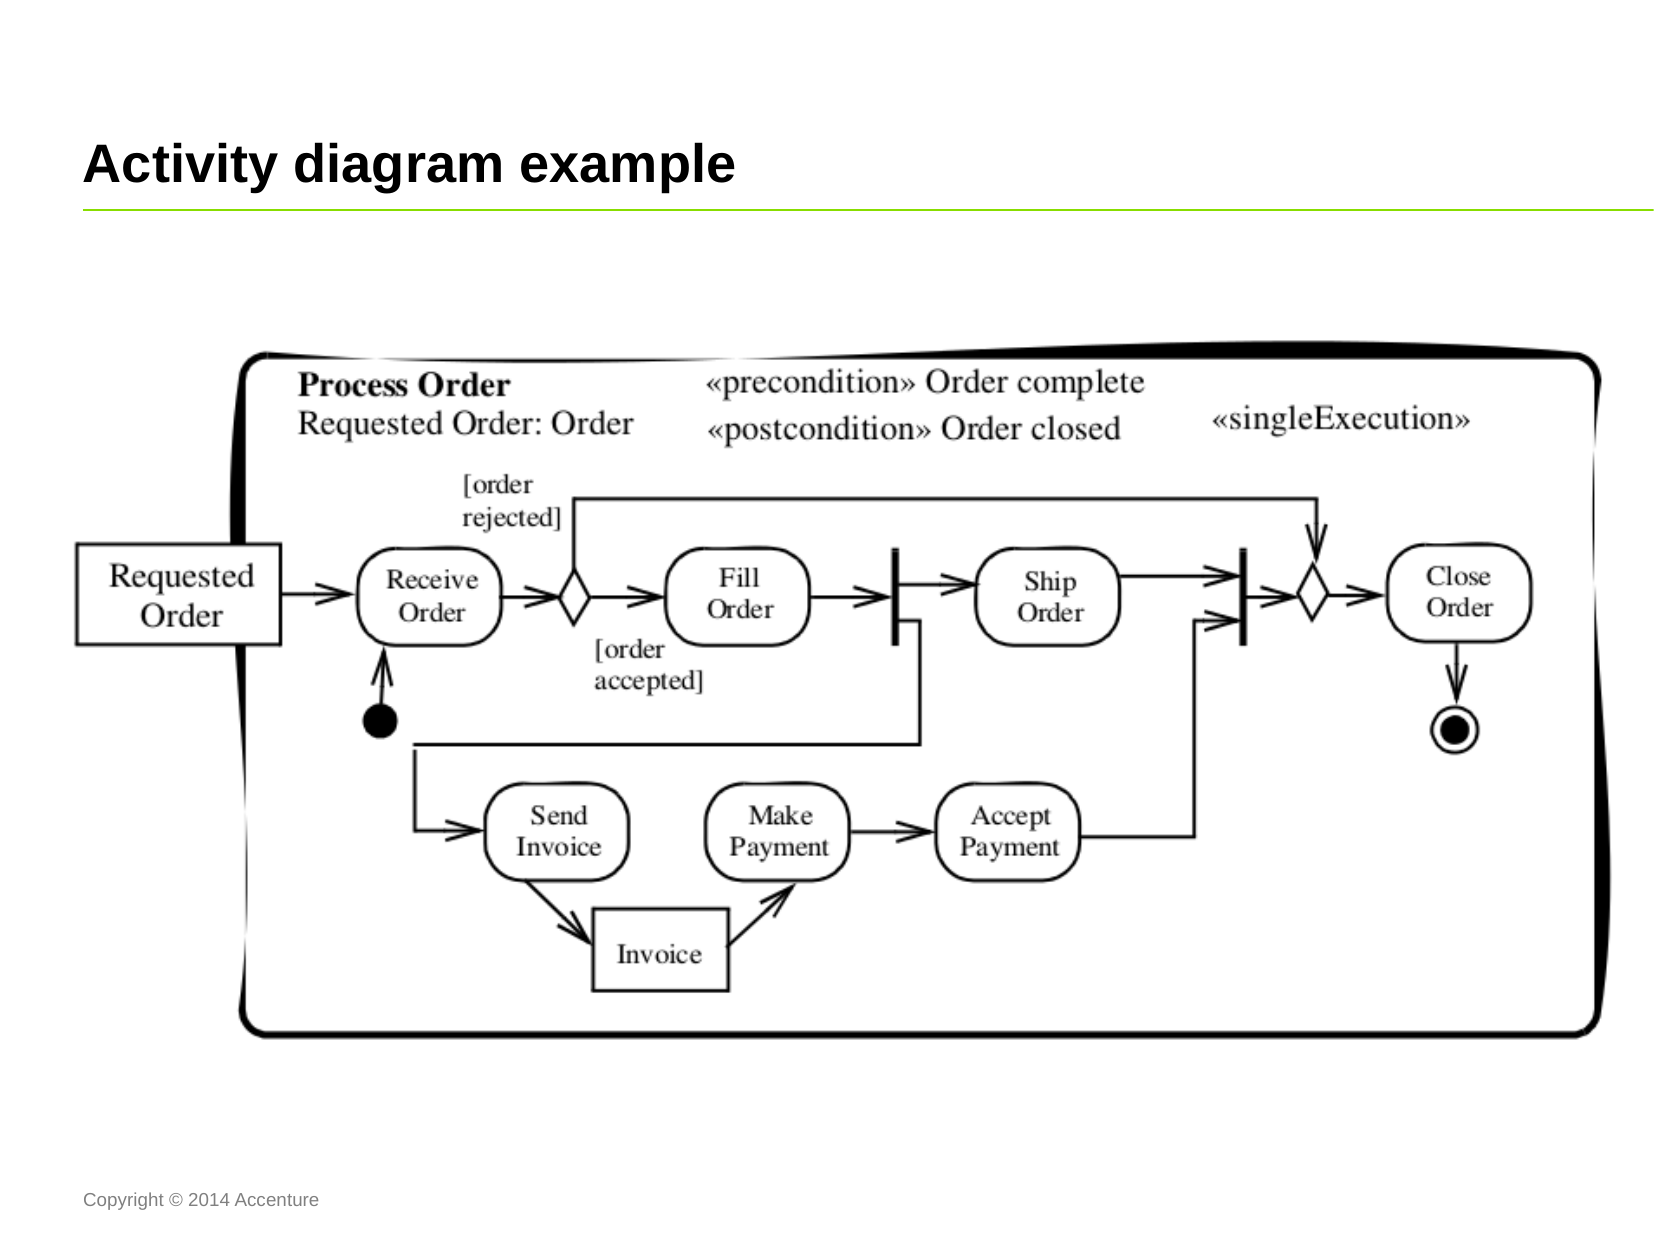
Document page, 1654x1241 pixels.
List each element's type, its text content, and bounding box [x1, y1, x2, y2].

title Activity diagram example [82, 90, 1571, 237]
picture [52, 327, 1619, 1052]
